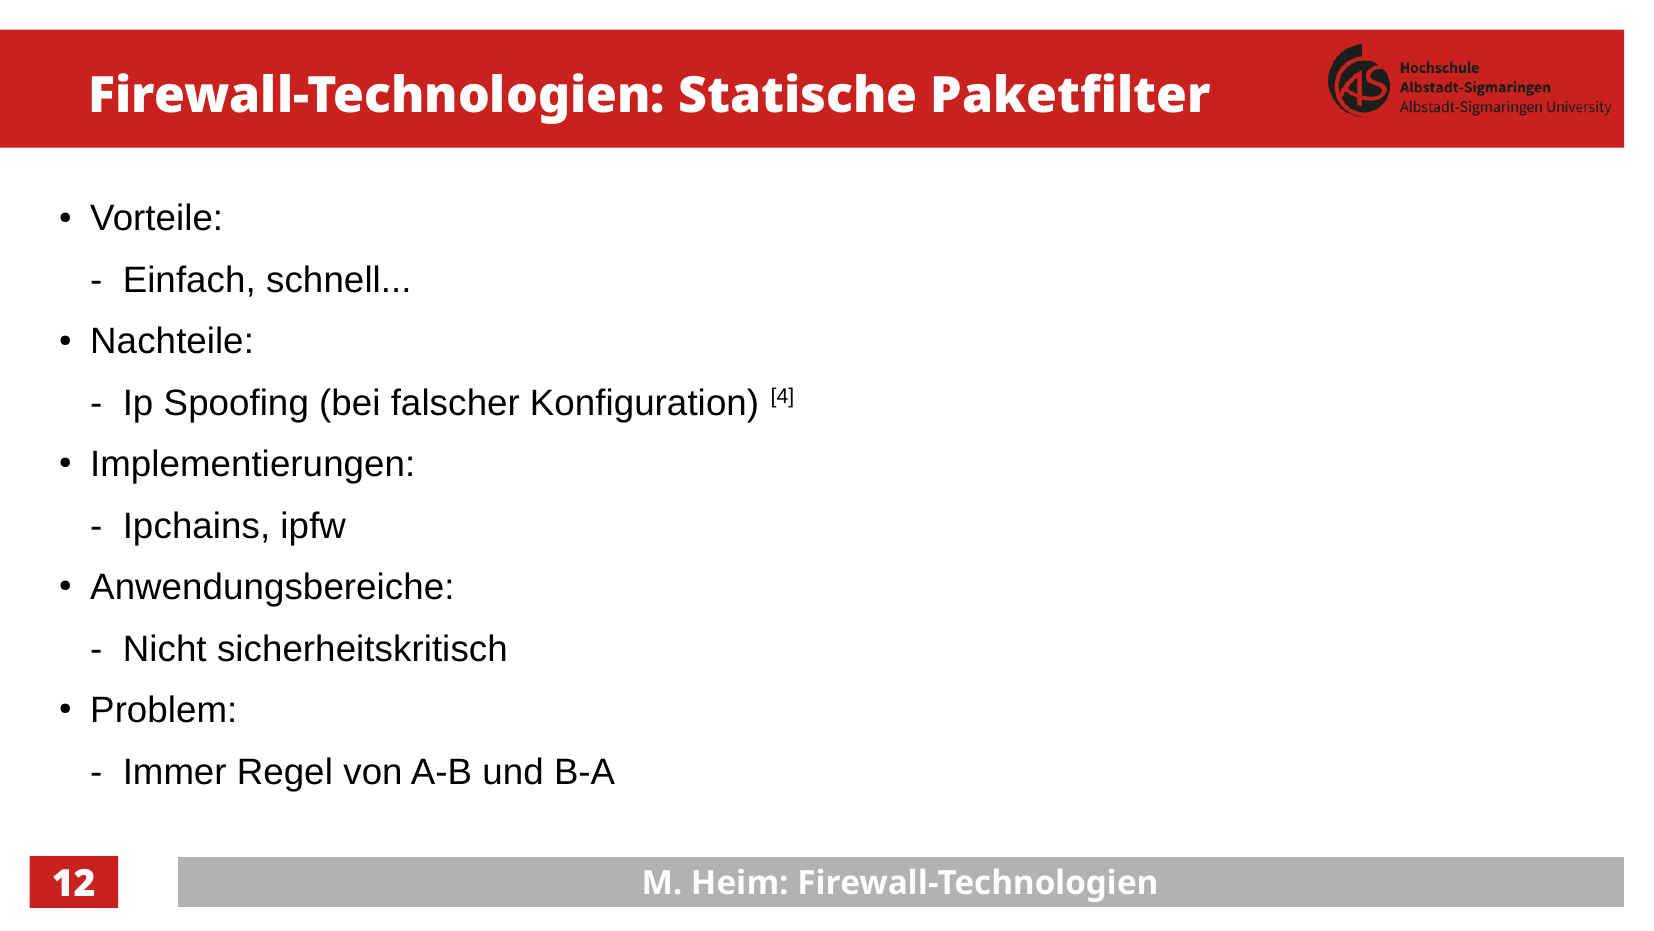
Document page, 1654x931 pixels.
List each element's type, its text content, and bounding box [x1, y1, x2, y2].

picture [1328, 0, 1611, 162]
title Firewall-Technologien: Statische Paketfilter [88, 53, 1359, 128]
list Vorteile: - Einfach, schnell... Nachteile: - Ip Spoofing (bei falscher Konfiguration) [4] Implementierungen: - Ipchains, ipfw Anwendungsbereiche: - Nicht sicherheitskritisch Problem: - Immer Regel von A-B und B-A [59, 177, 1565, 798]
